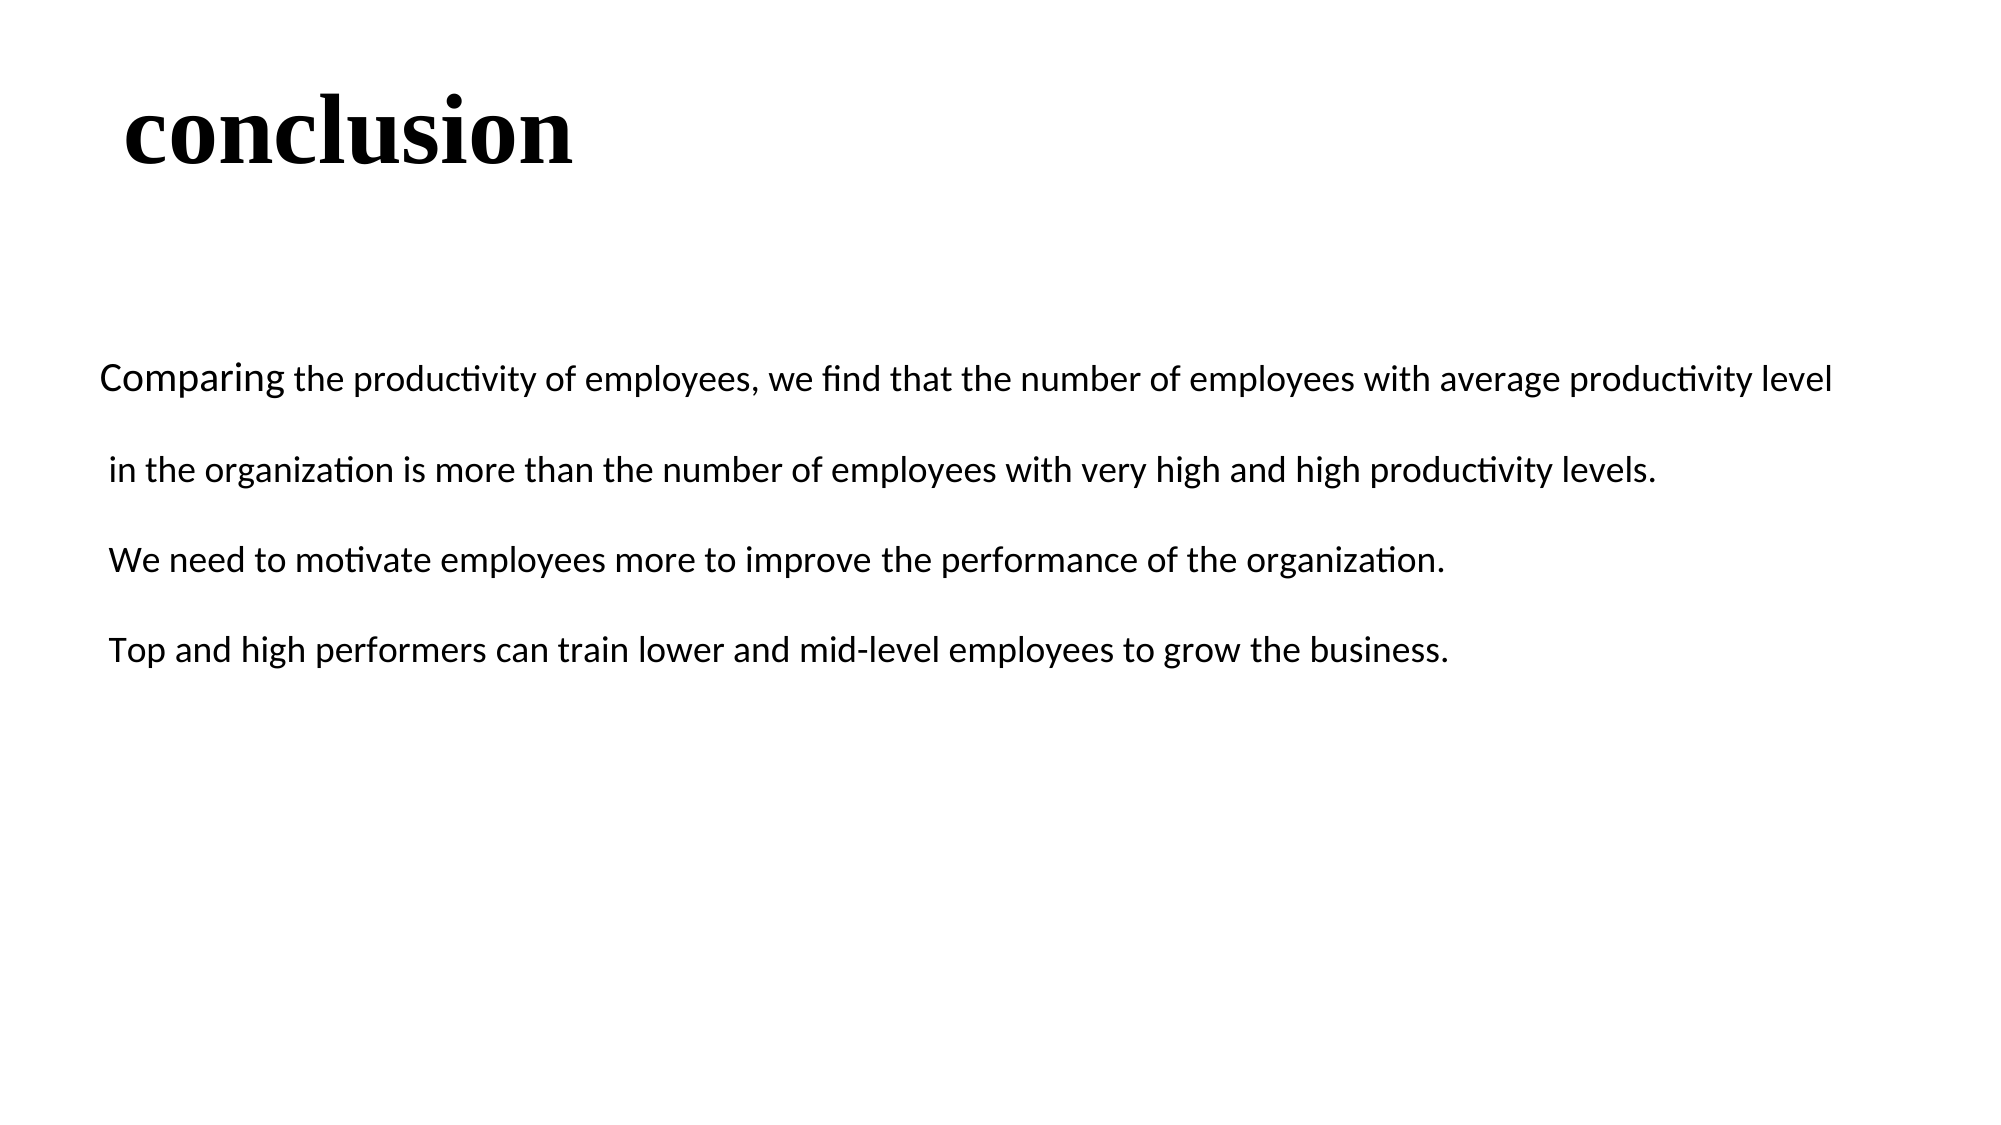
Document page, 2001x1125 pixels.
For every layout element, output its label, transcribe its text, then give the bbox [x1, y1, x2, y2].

title conclusion [123, 63, 1877, 188]
list Comparing the productivity of employees, we find that the number of employees with average productivity level in the organization is more than the number of employees with very high and high productivity levels. We need to motivate employees more to improve the performance of the organization. Top and high performers can train lower and mid-level employees to grow the business. [99, 350, 1900, 674]
